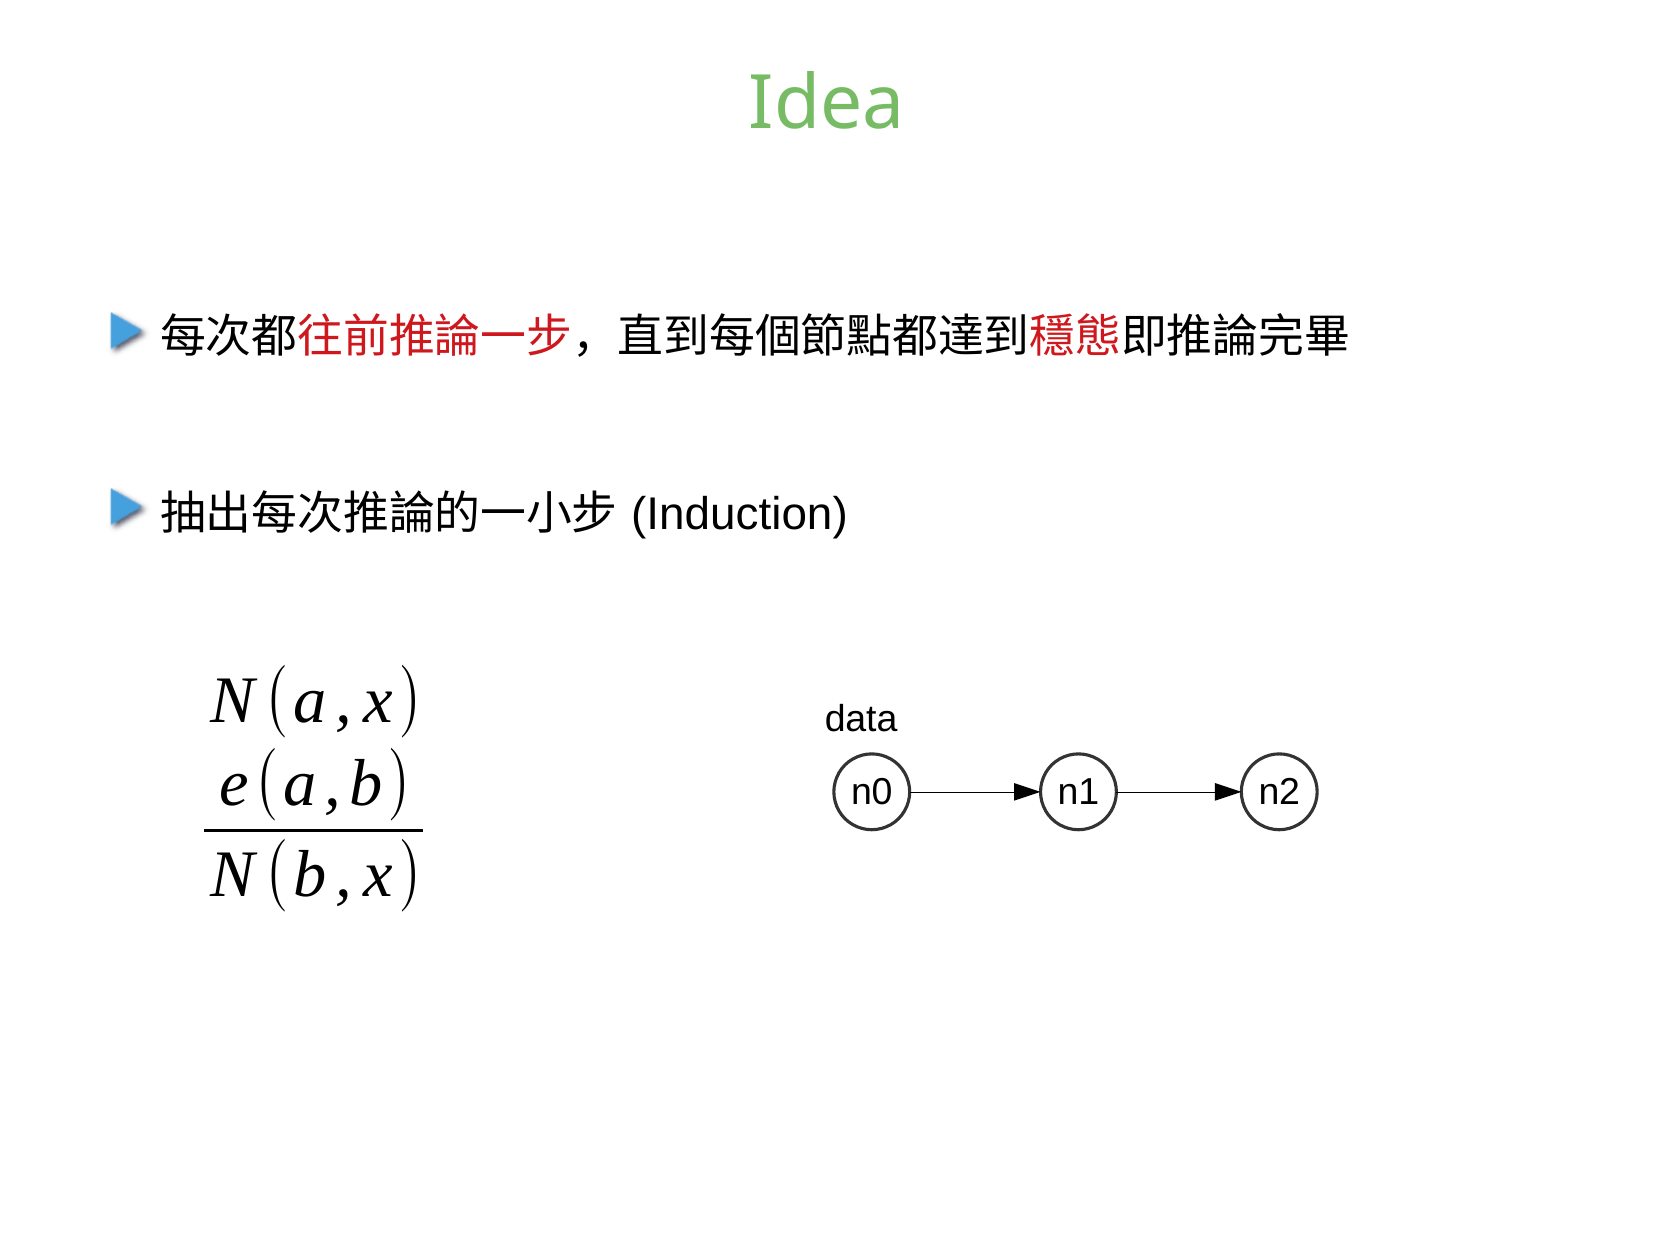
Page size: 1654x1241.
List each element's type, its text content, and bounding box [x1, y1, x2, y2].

title Idea [82, 48, 1571, 151]
text_box data [810, 690, 936, 754]
text_box n0 [833, 754, 910, 830]
list 每次都往前推論一步，直到每個節點都達到穩態即推論完畢 抽出每次推論的一小步(Induction) [90, 300, 1579, 616]
text_box n1 [1040, 753, 1117, 830]
chart [195, 661, 432, 916]
text_box n2 [1241, 753, 1318, 830]
